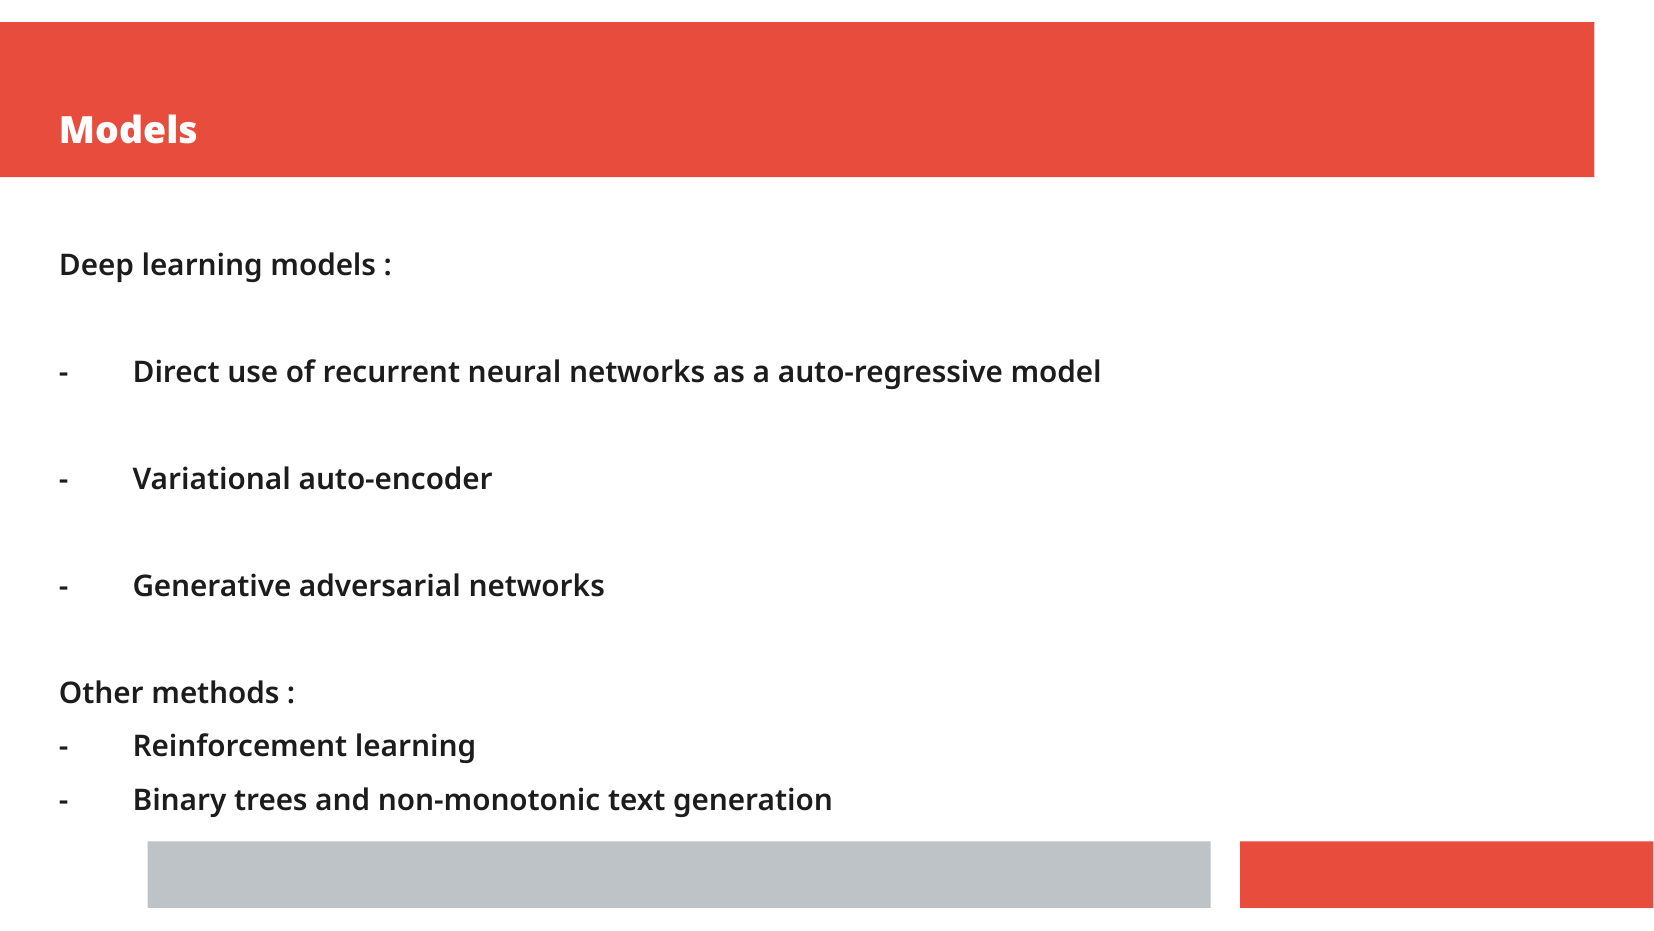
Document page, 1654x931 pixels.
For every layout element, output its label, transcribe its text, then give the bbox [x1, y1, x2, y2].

title Models [59, 44, 1595, 156]
list Deep learning models : - Direct use of recurrent neural networks as a auto-regressive model - Variational auto-encoder - Generative adversarial networks Other methods : - Reinforcement learning - Binary trees and non-monotonic text generation [59, 243, 1565, 820]
